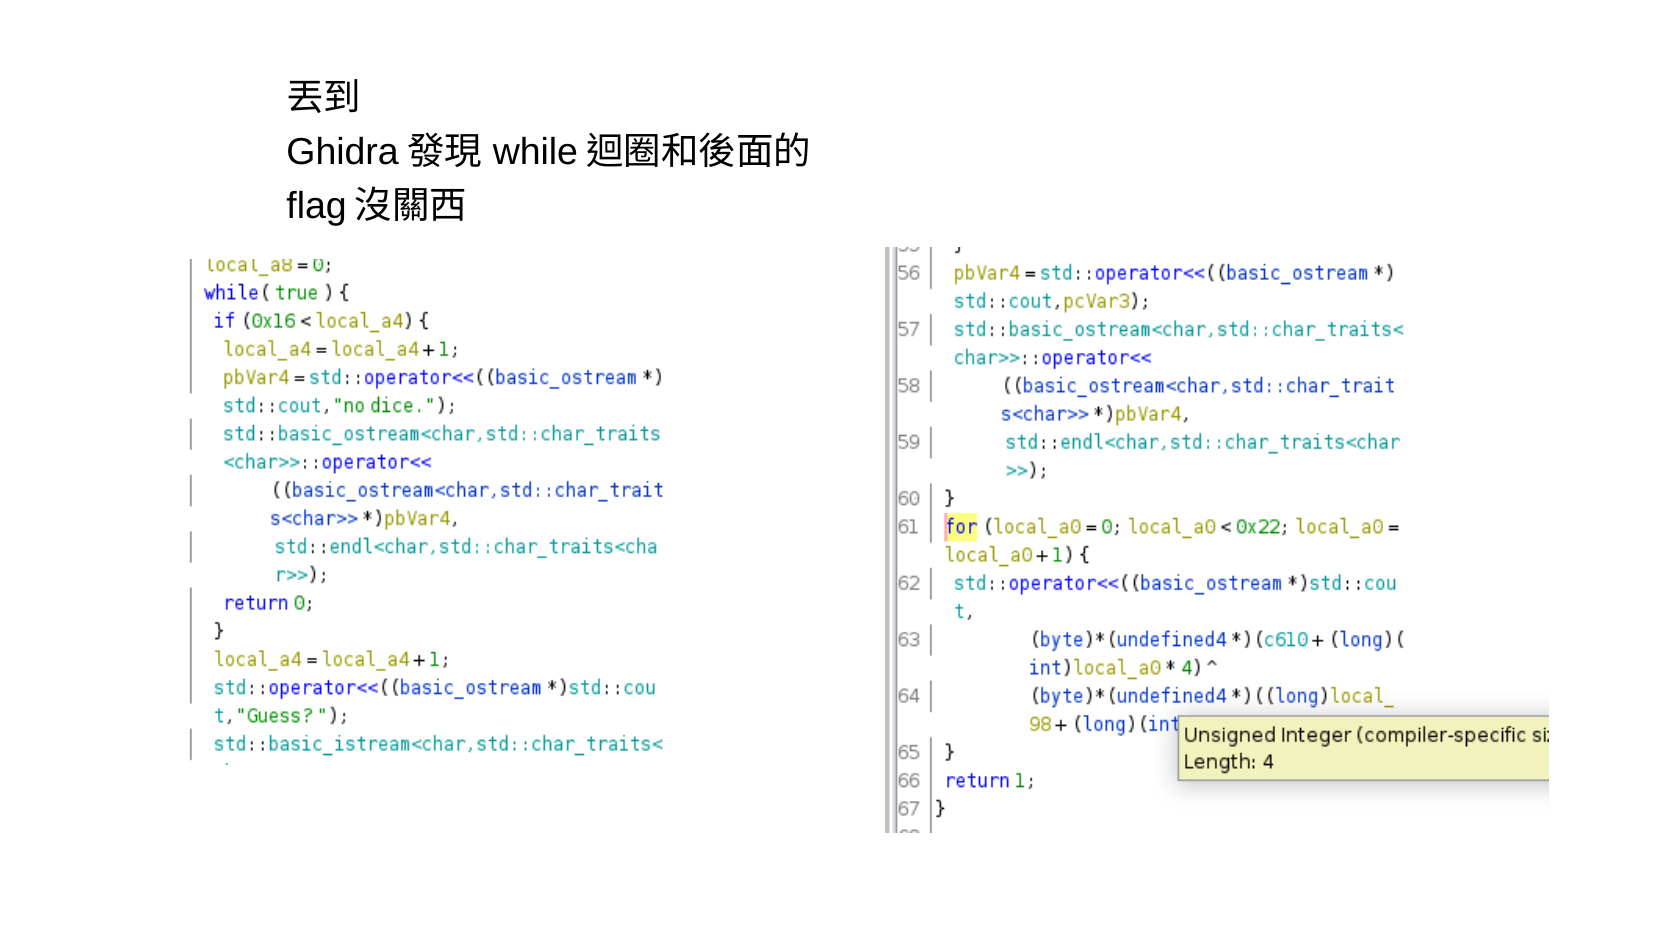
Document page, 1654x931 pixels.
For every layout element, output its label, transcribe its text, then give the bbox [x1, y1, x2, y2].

text_box 丟到 Ghidra發現while迴圈和後面的flag沒關西 [271, 59, 839, 221]
picture [885, 247, 1549, 833]
picture [181, 259, 697, 765]
